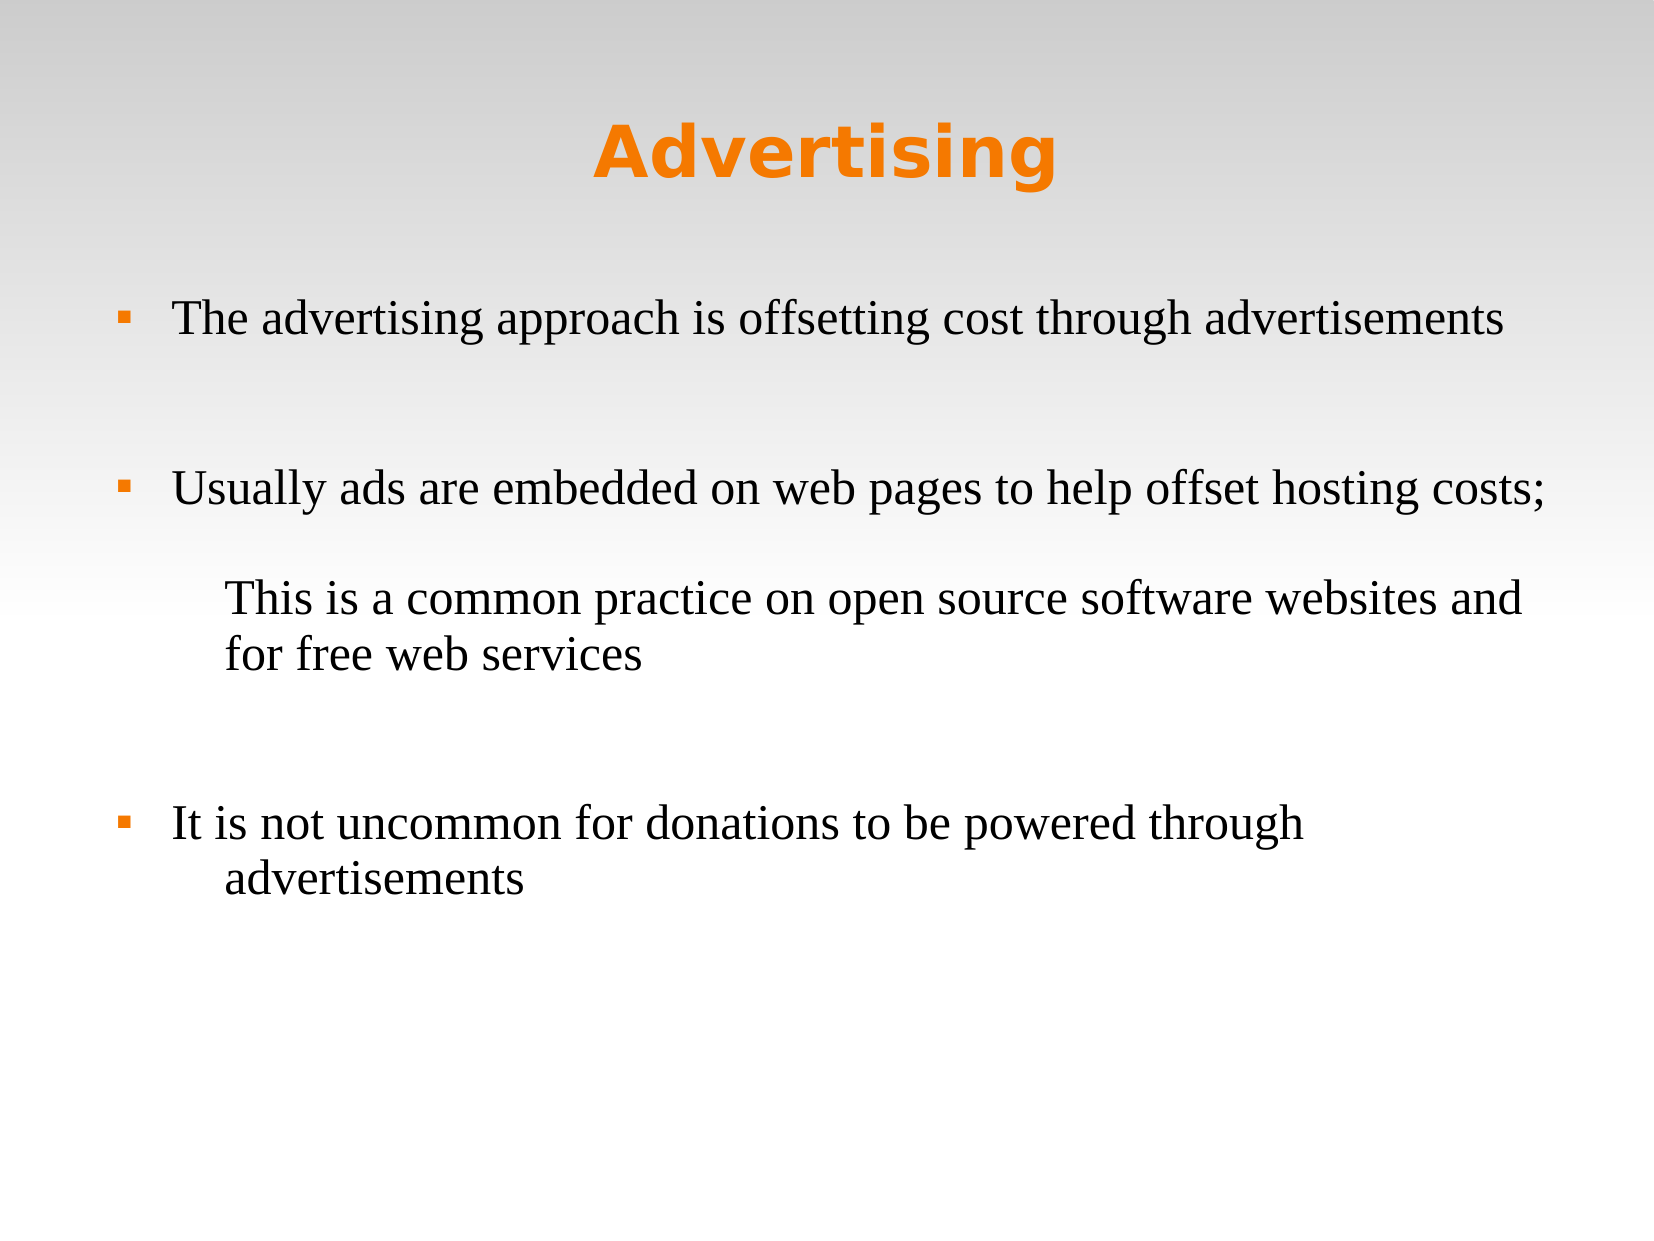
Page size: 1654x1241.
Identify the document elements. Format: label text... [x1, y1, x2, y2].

title Advertising [82, 49, 1571, 257]
list The advertising approach is offsetting cost through advertisements Usually ads are embedded on web pages to help offset hosting costs; This is a common practice on open source software websites and for free web services It is not uncommon for donations to be powered through advertisements [82, 290, 1571, 1109]
